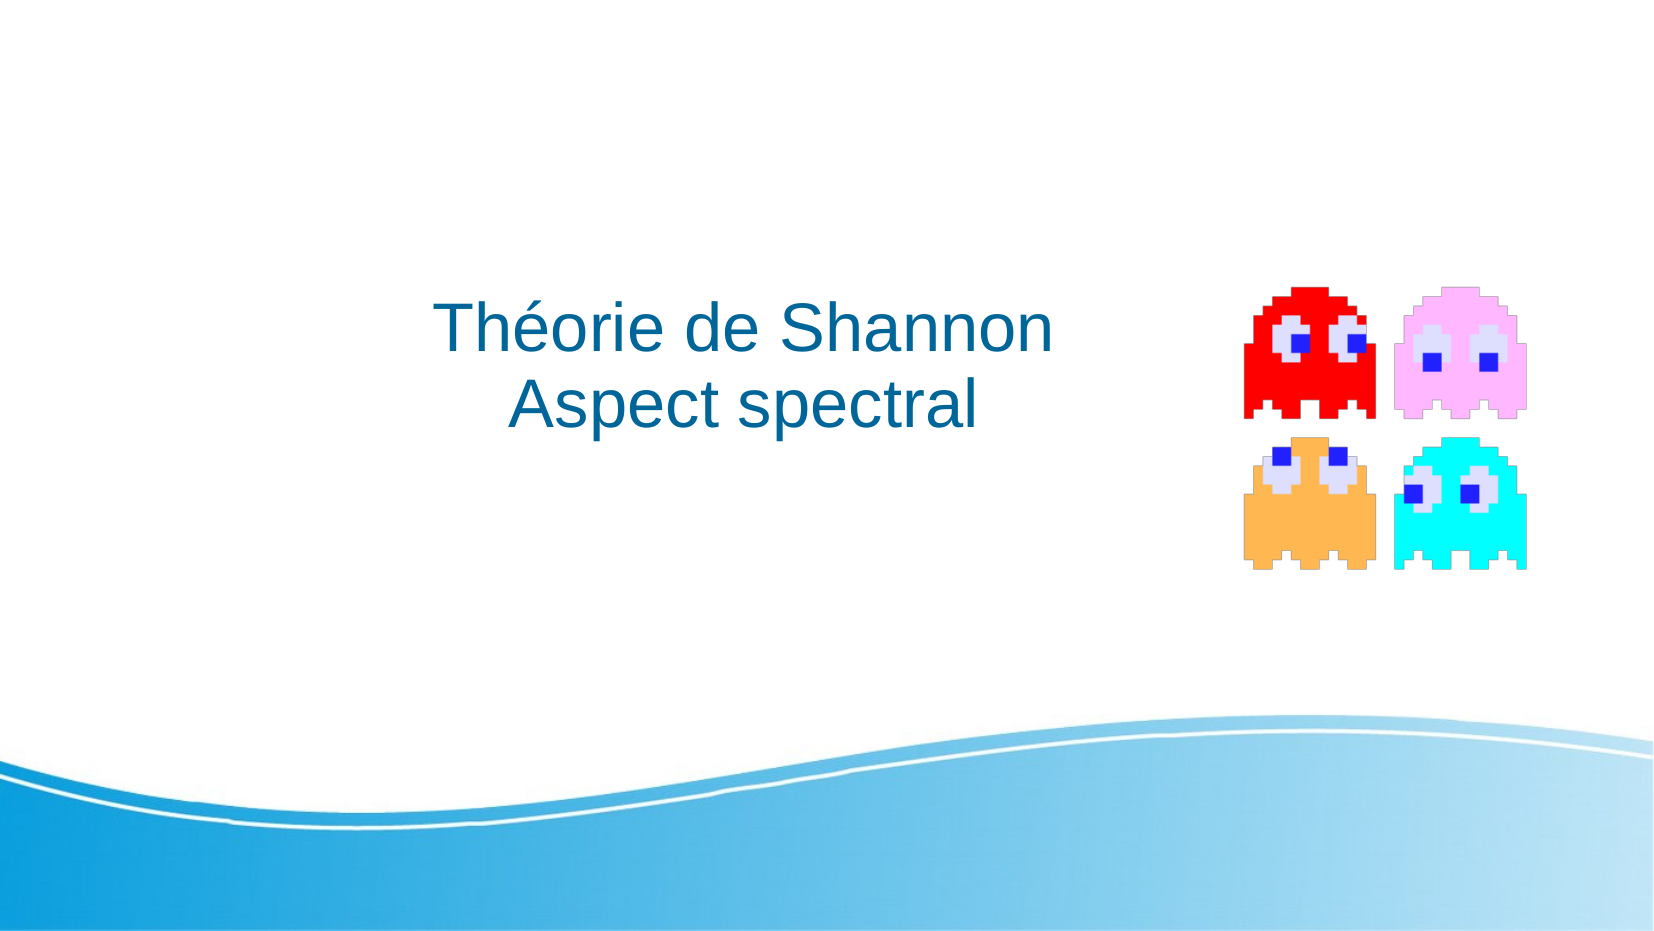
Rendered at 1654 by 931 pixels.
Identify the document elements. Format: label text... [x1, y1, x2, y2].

picture [1235, 278, 1536, 579]
picture [0, 714, 1654, 931]
title Théorie de Shannon Aspect spectral [0, 288, 1235, 444]
